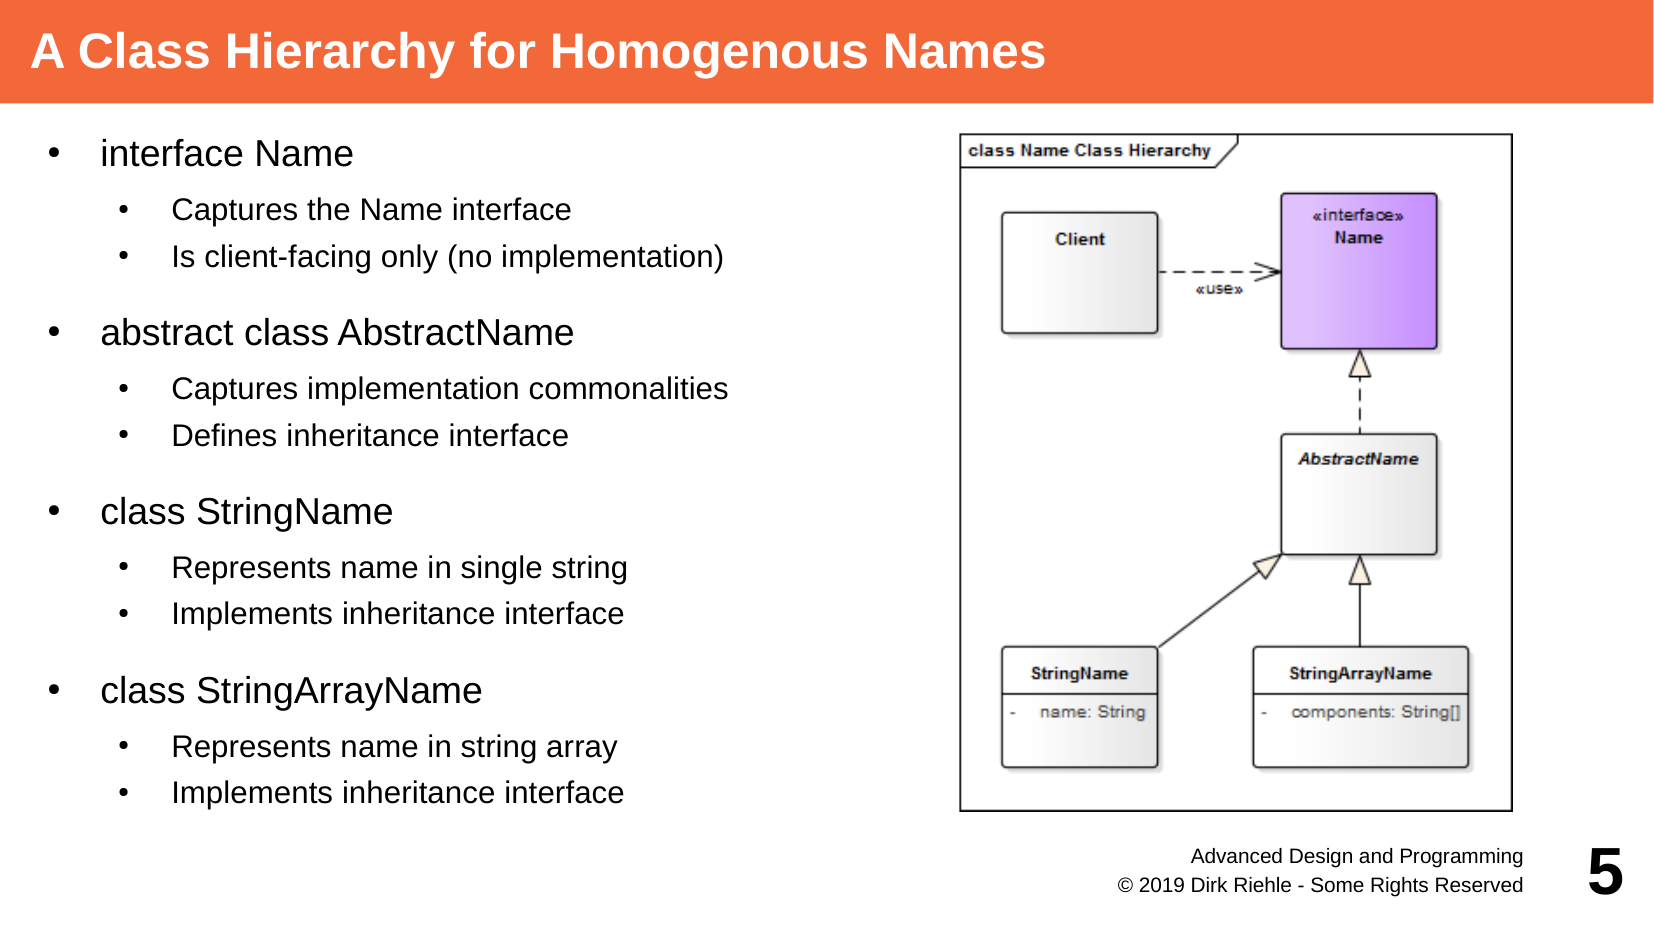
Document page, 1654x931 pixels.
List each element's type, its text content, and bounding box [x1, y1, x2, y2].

title A Class Hierarchy for Homogenous Names [0, 0, 1654, 104]
list interface Name Captures the Name interface Is client-facing only (no implementation) abstract class AbstractName Captures implementation commonalities Defines inheritance interface class StringName Represents name in single string Implements inheritance interface class StringArrayName Represents name in string array Implements inheritance interface [29, 132, 808, 813]
picture [958, 132, 1513, 813]
